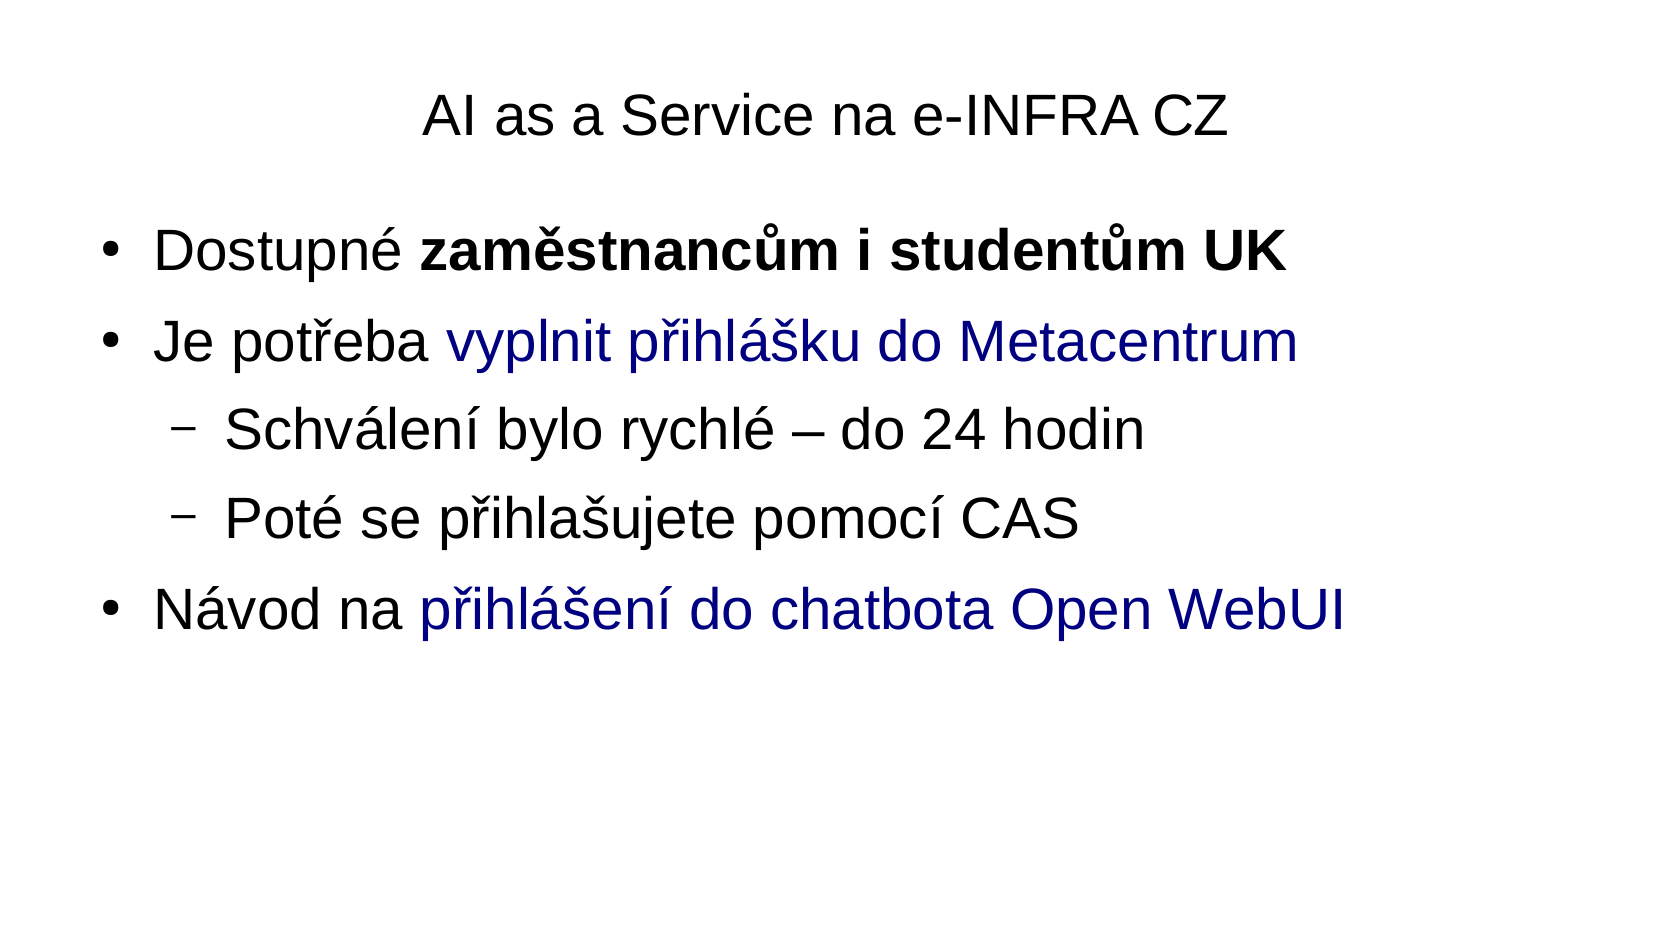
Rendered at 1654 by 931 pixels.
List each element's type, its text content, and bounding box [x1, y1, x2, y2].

title AI as a Service na e-INFRA CZ [82, 37, 1571, 193]
list Dostupné zaměstnancům i studentům UK Je potřeba vyplnit přihlášku do Metacentrum Schválení bylo rychlé – do 24 hodin Poté se přihlašujete pomocí CAS Návod na přihlášení do chatbota Open WebUI [82, 217, 1571, 897]
